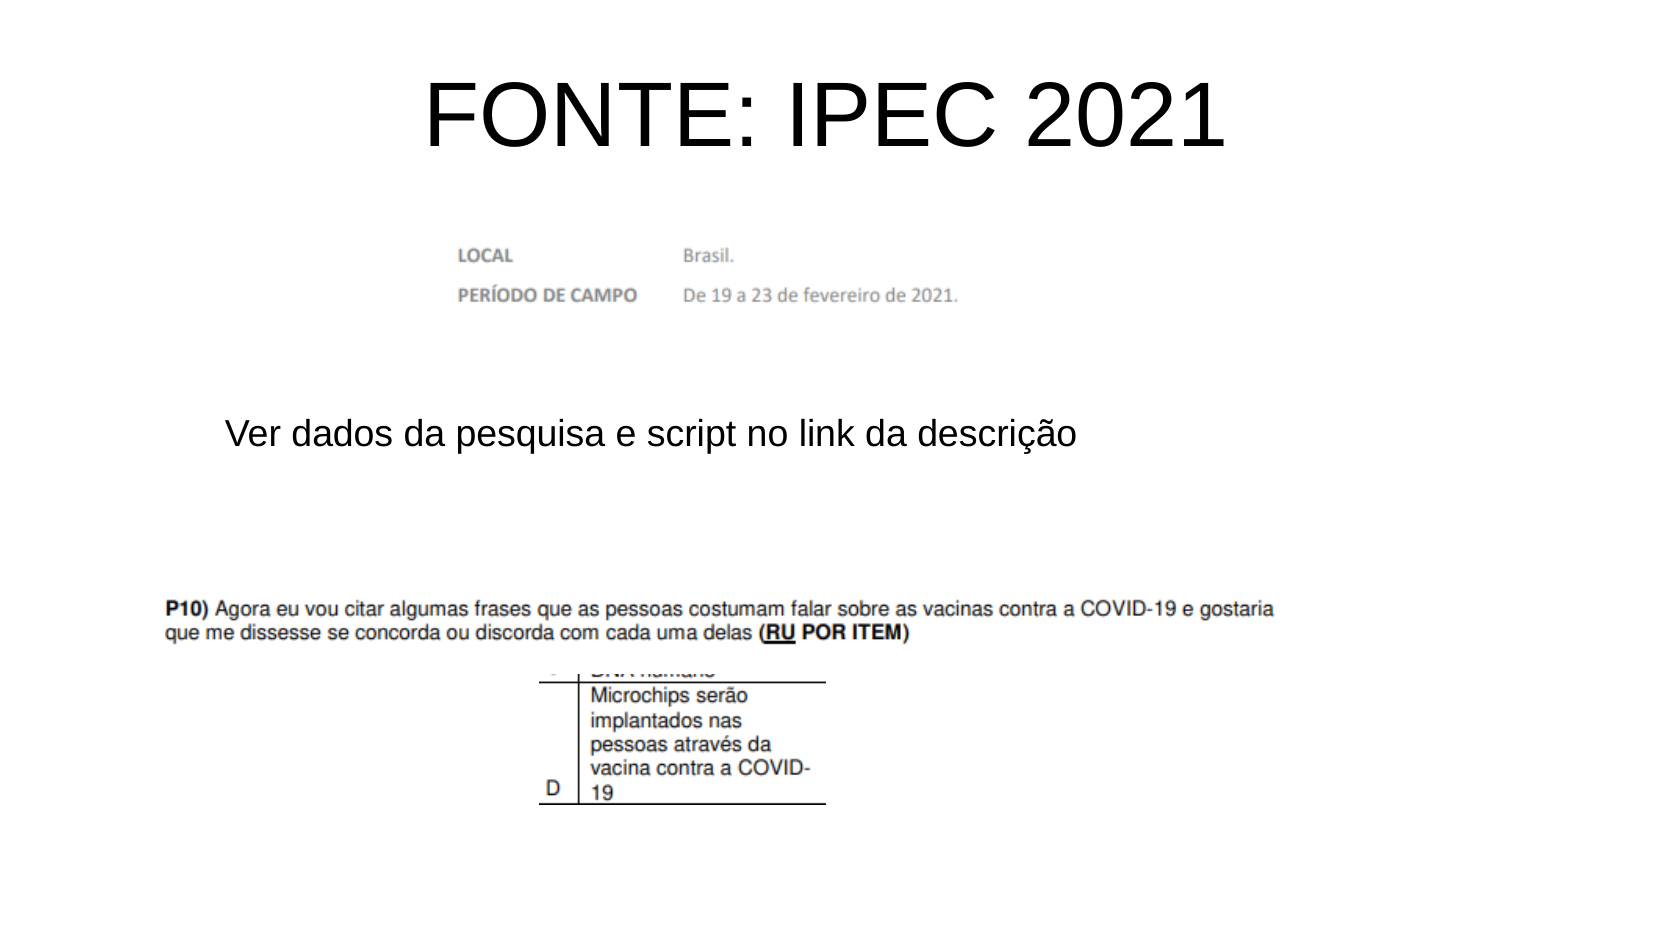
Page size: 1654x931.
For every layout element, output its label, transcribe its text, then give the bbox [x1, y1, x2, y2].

picture [539, 674, 826, 805]
text_box Ver dados da pesquisa e script no link da descrição [210, 405, 1471, 462]
picture [435, 224, 1015, 318]
title FONTE: IPEC 2021 [82, 37, 1571, 193]
picture [153, 575, 1306, 661]
